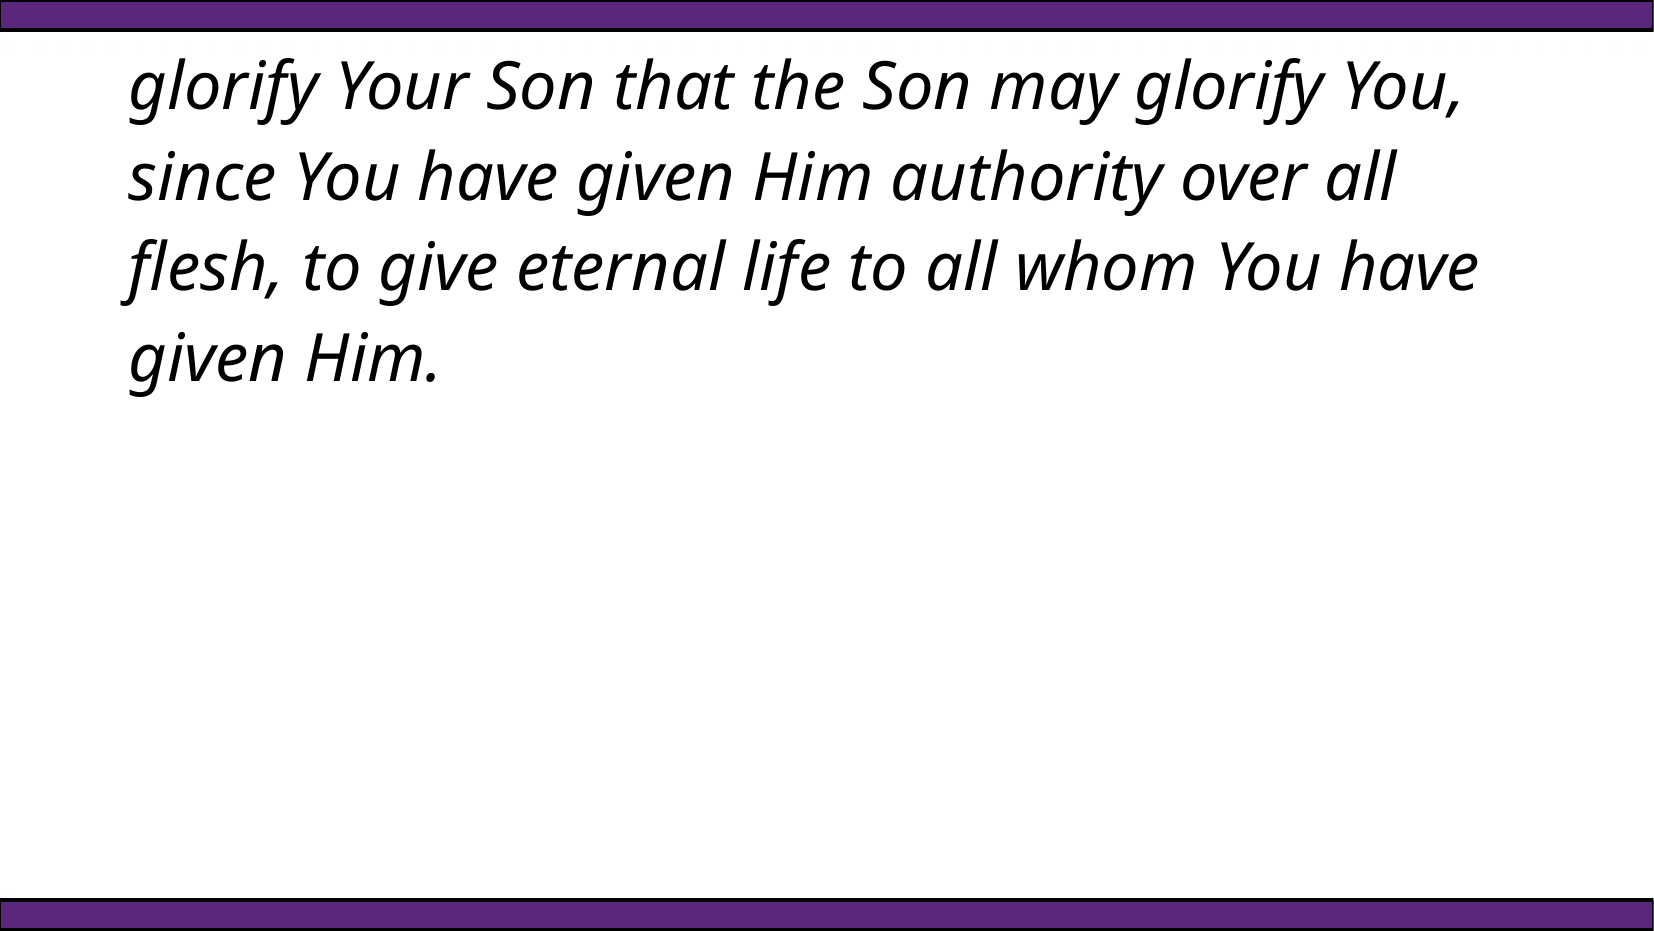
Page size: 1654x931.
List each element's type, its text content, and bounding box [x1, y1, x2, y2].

text_box glorify Your Son that the Son may glorify You, since You have given Him authority over all flesh, to give eternal life to all whom You have given Him. [45, 30, 1581, 401]
picture [0, 31, 1654, 900]
text_box [0, 900, 1654, 931]
text_box [0, 0, 1654, 31]
